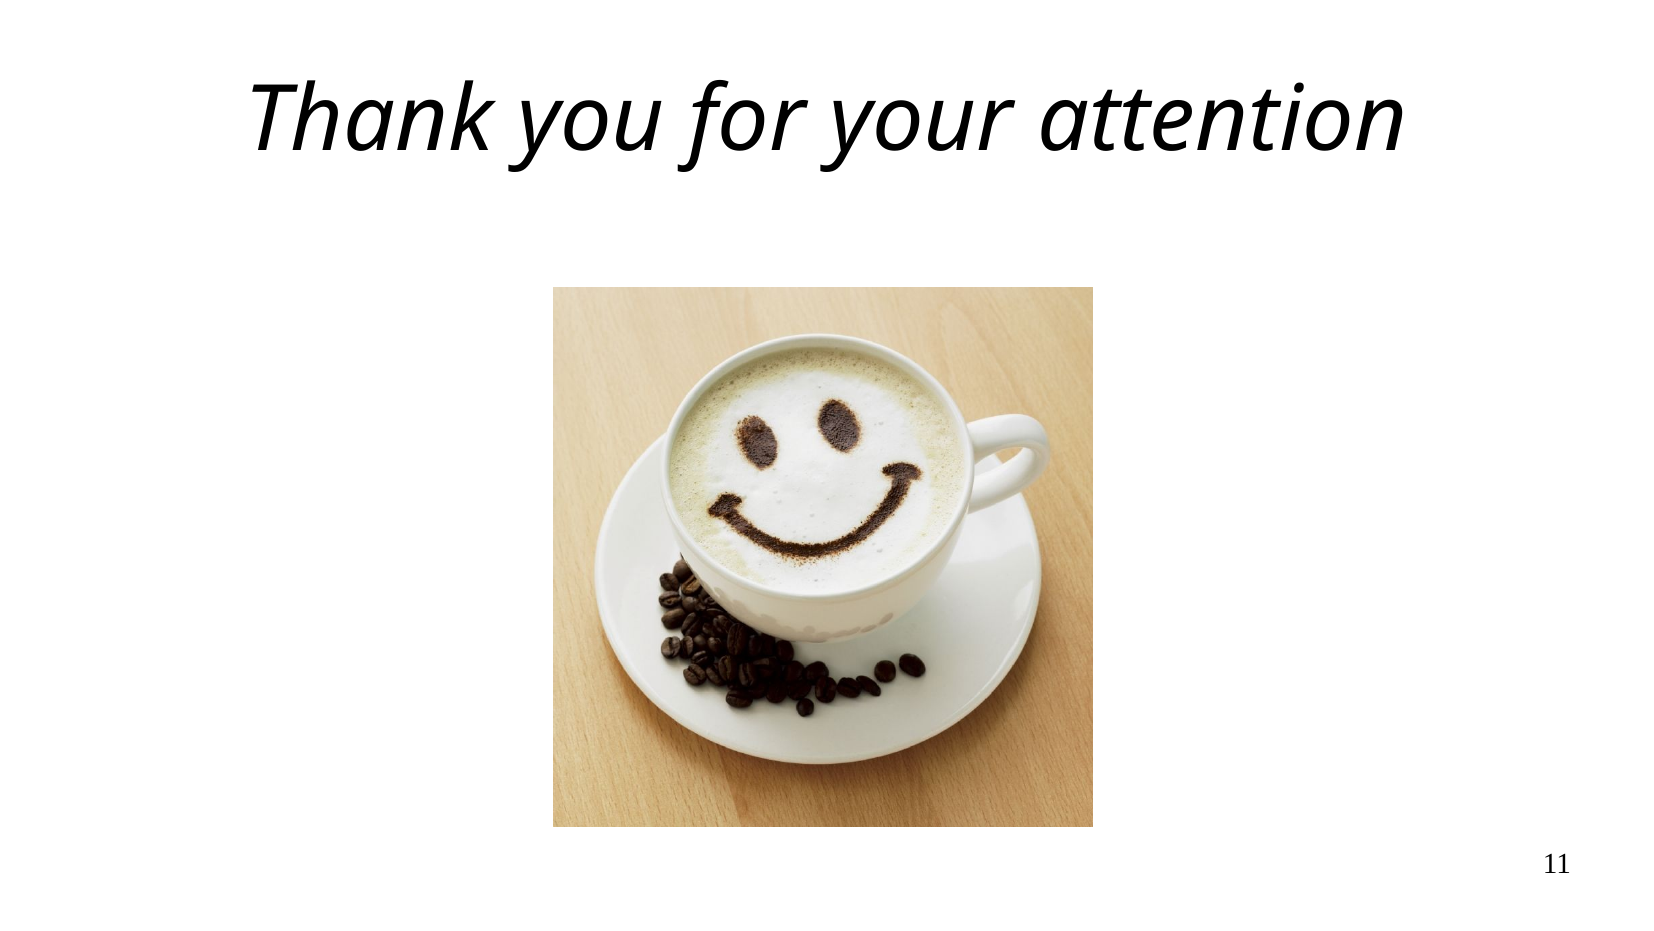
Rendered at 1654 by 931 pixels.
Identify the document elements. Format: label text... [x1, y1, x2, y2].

picture [553, 287, 1093, 827]
title Thank you for your attention [82, 37, 1571, 193]
